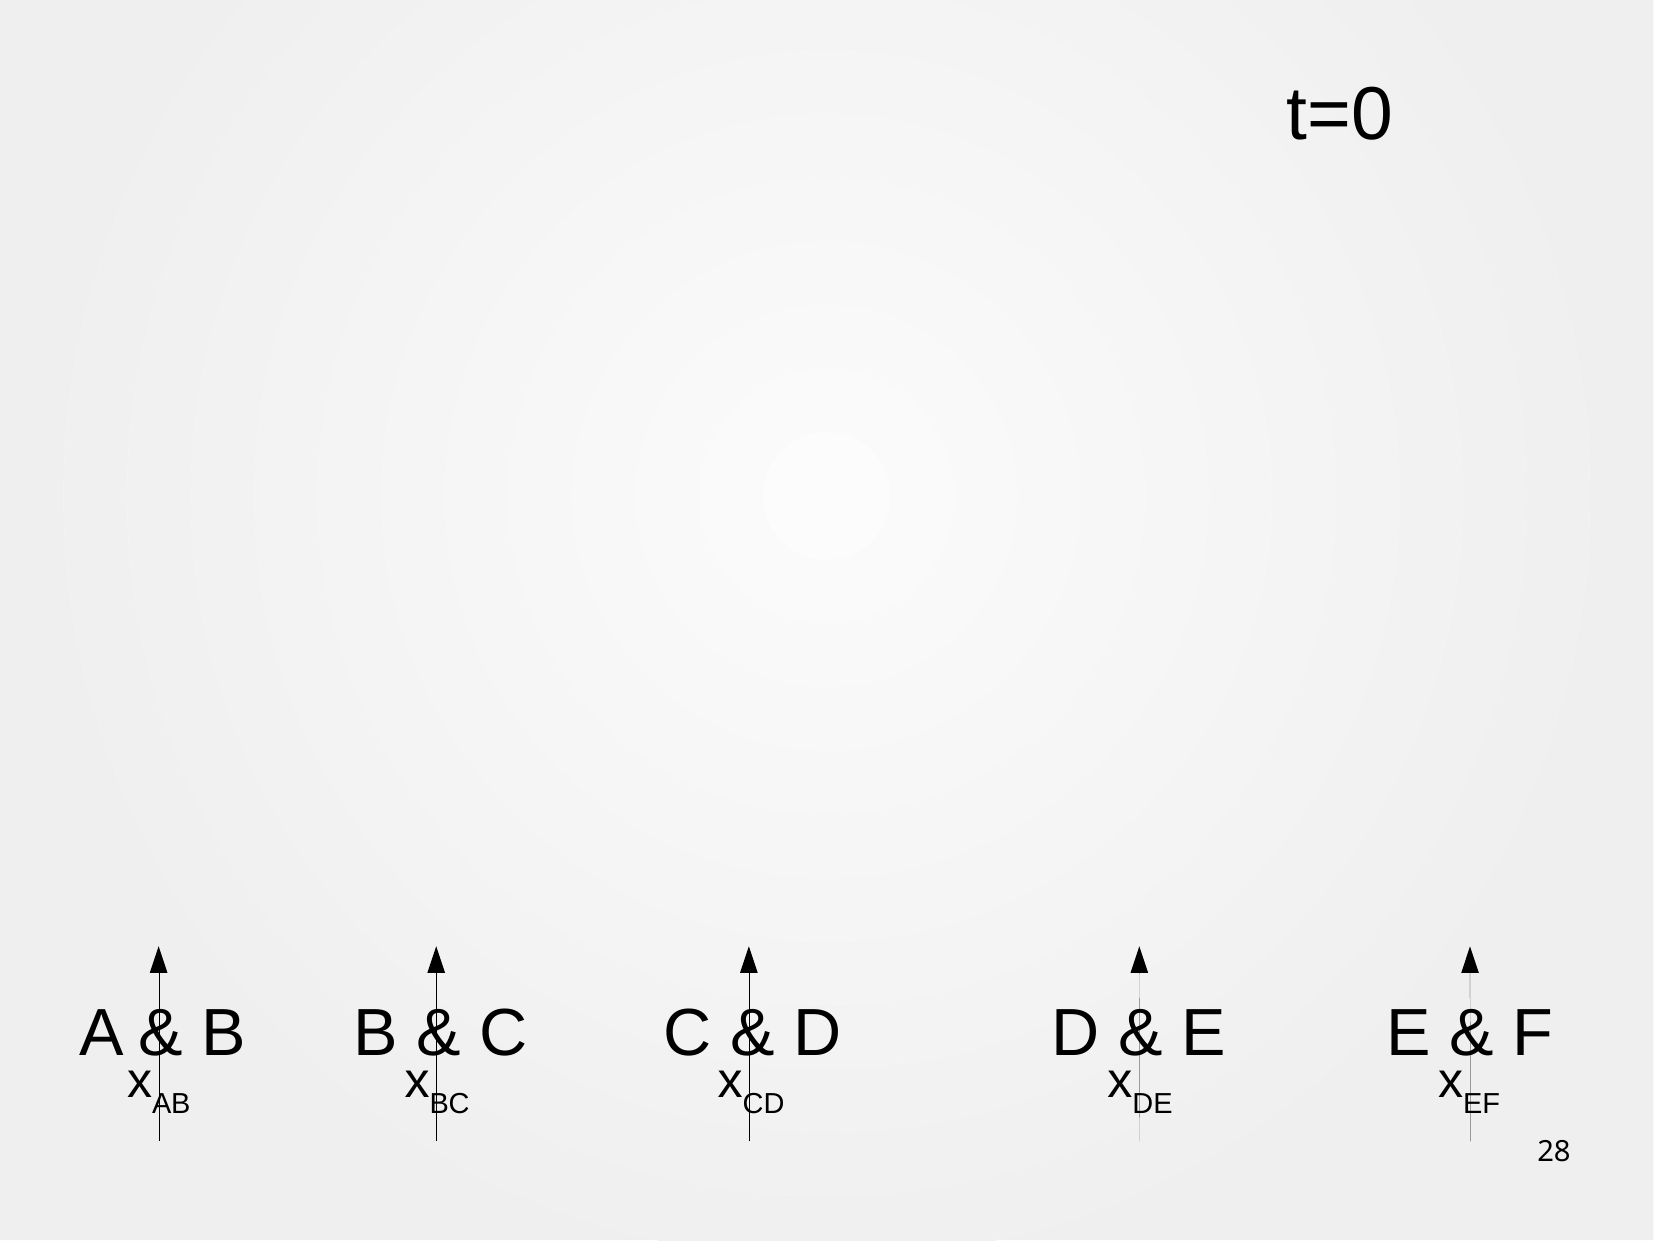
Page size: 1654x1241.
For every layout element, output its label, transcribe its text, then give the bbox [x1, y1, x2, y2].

text_box C & D [644, 987, 862, 1077]
text_box xAB [112, 1044, 206, 1128]
text_box t=0 [1271, 64, 1526, 163]
text_box D & E [1035, 987, 1243, 1077]
text_box B & C [337, 987, 544, 1077]
text_box xEF [1423, 1044, 1515, 1128]
text_box xCD [702, 1044, 800, 1128]
text_box xBC [389, 1044, 485, 1128]
text_box xDE [1092, 1044, 1188, 1128]
text_box E & F [1366, 987, 1573, 1078]
text_box A & B [59, 987, 267, 1077]
